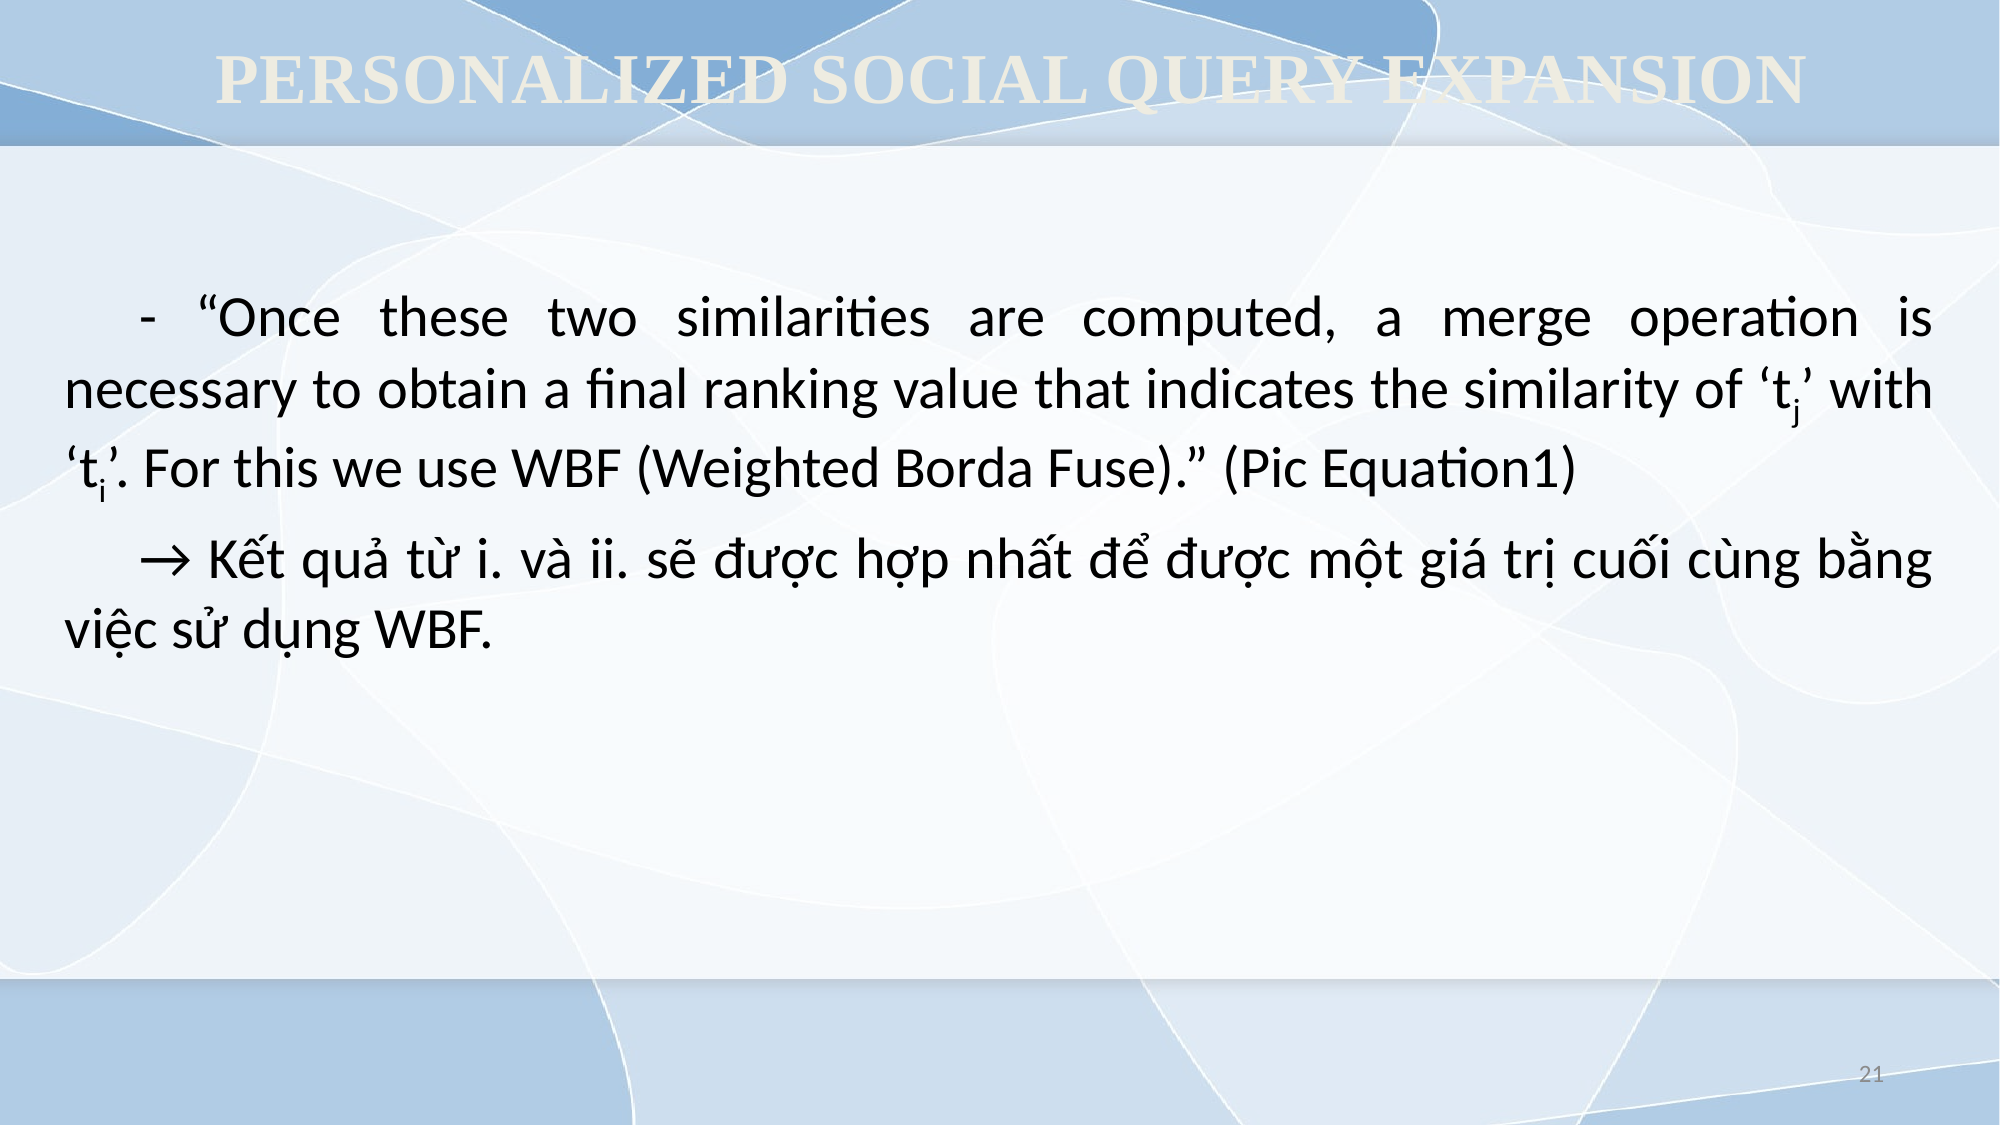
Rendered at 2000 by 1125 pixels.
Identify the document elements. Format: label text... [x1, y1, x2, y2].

list - “Once these two similarities are computed, a merge operation is necessary to obtain a final ranking value that indicates the similarity of ‘tj’ with ‘ti’. For this we use WBF (Weighted Borda Fuse).” (Pic Equation1) → Kết quả từ i. và ii. sẽ được hợp nhất để được một giá trị cuối cùng bằng việc sử dụng WBF. [49, 262, 1950, 925]
title PERSONALIZED SOCIAL QUERY EXPANSION [24, 0, 2000, 150]
slide_number <number> [1432, 1042, 1900, 1103]
